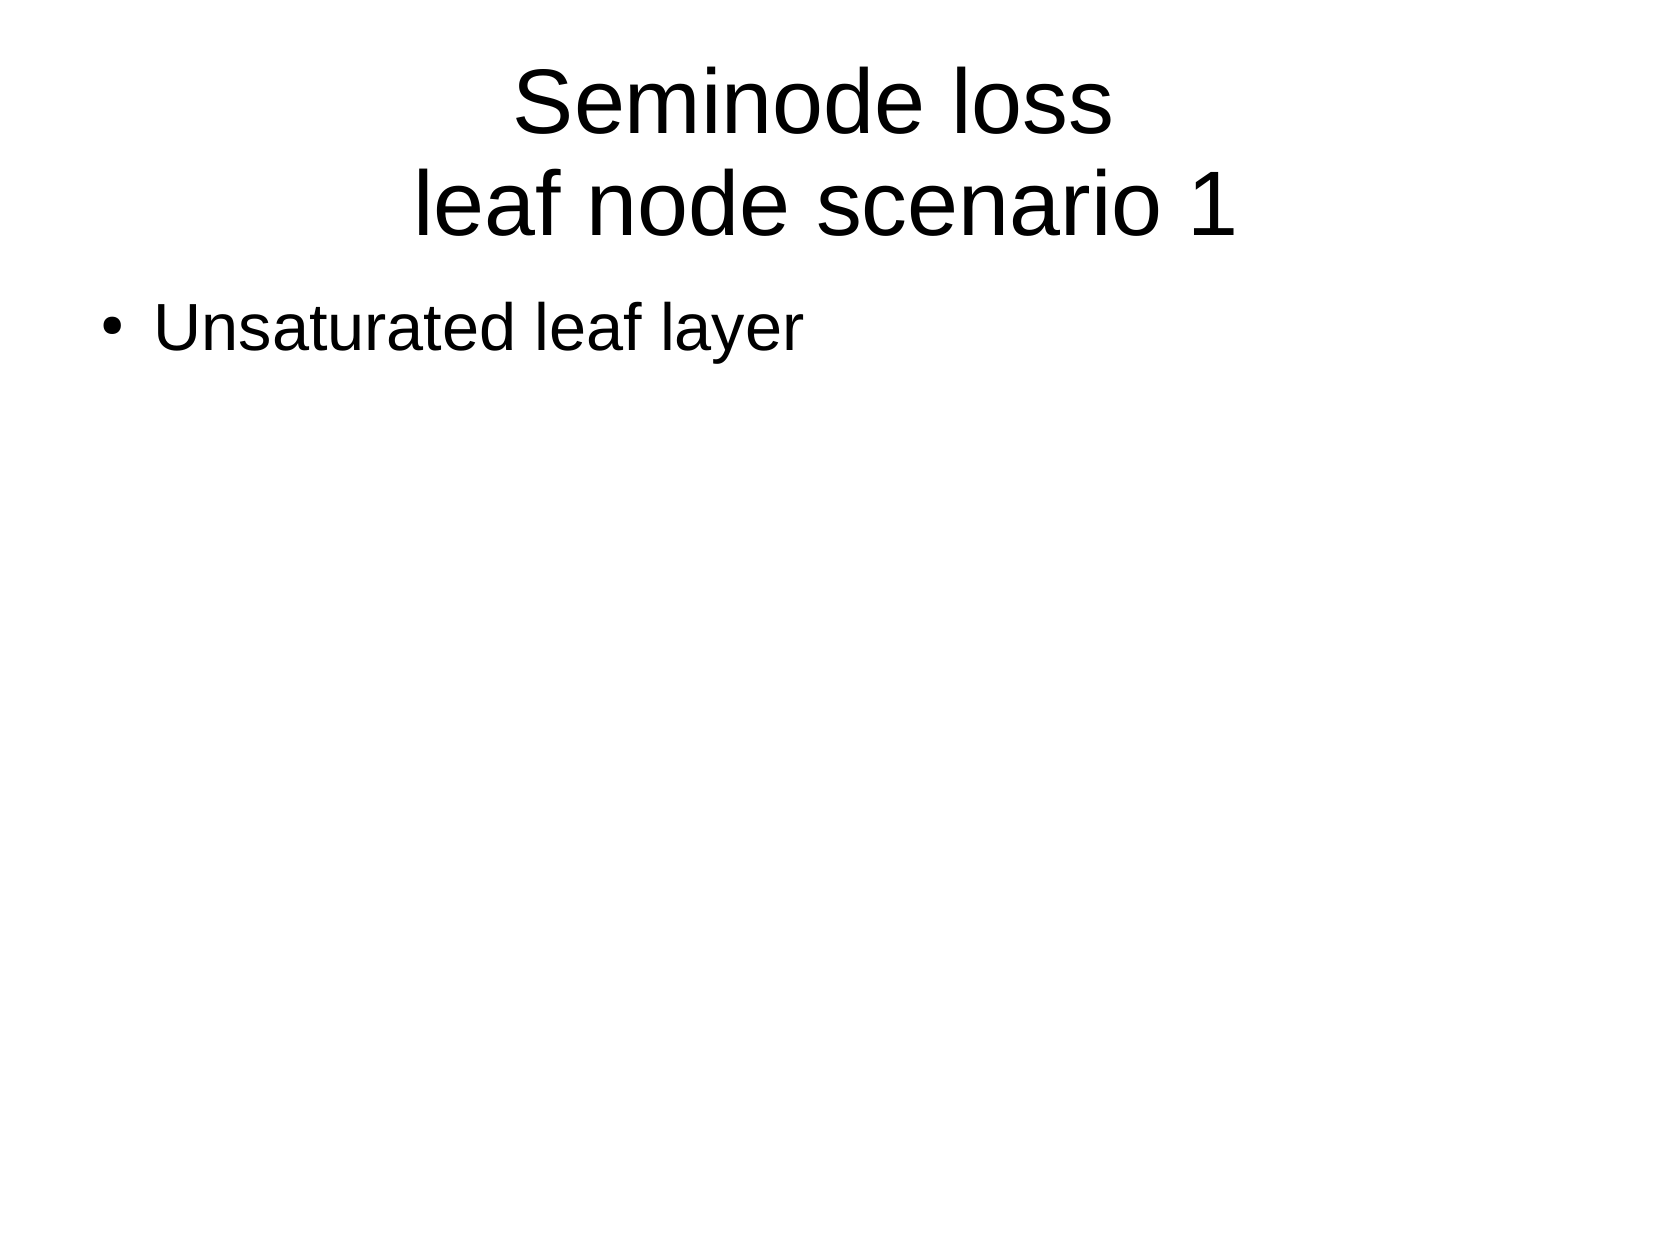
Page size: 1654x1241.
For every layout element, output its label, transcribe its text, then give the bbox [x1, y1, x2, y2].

title Seminode loss leaf node scenario 1 [82, 49, 1571, 257]
list Unsaturated leaf layer [82, 290, 1571, 1010]
